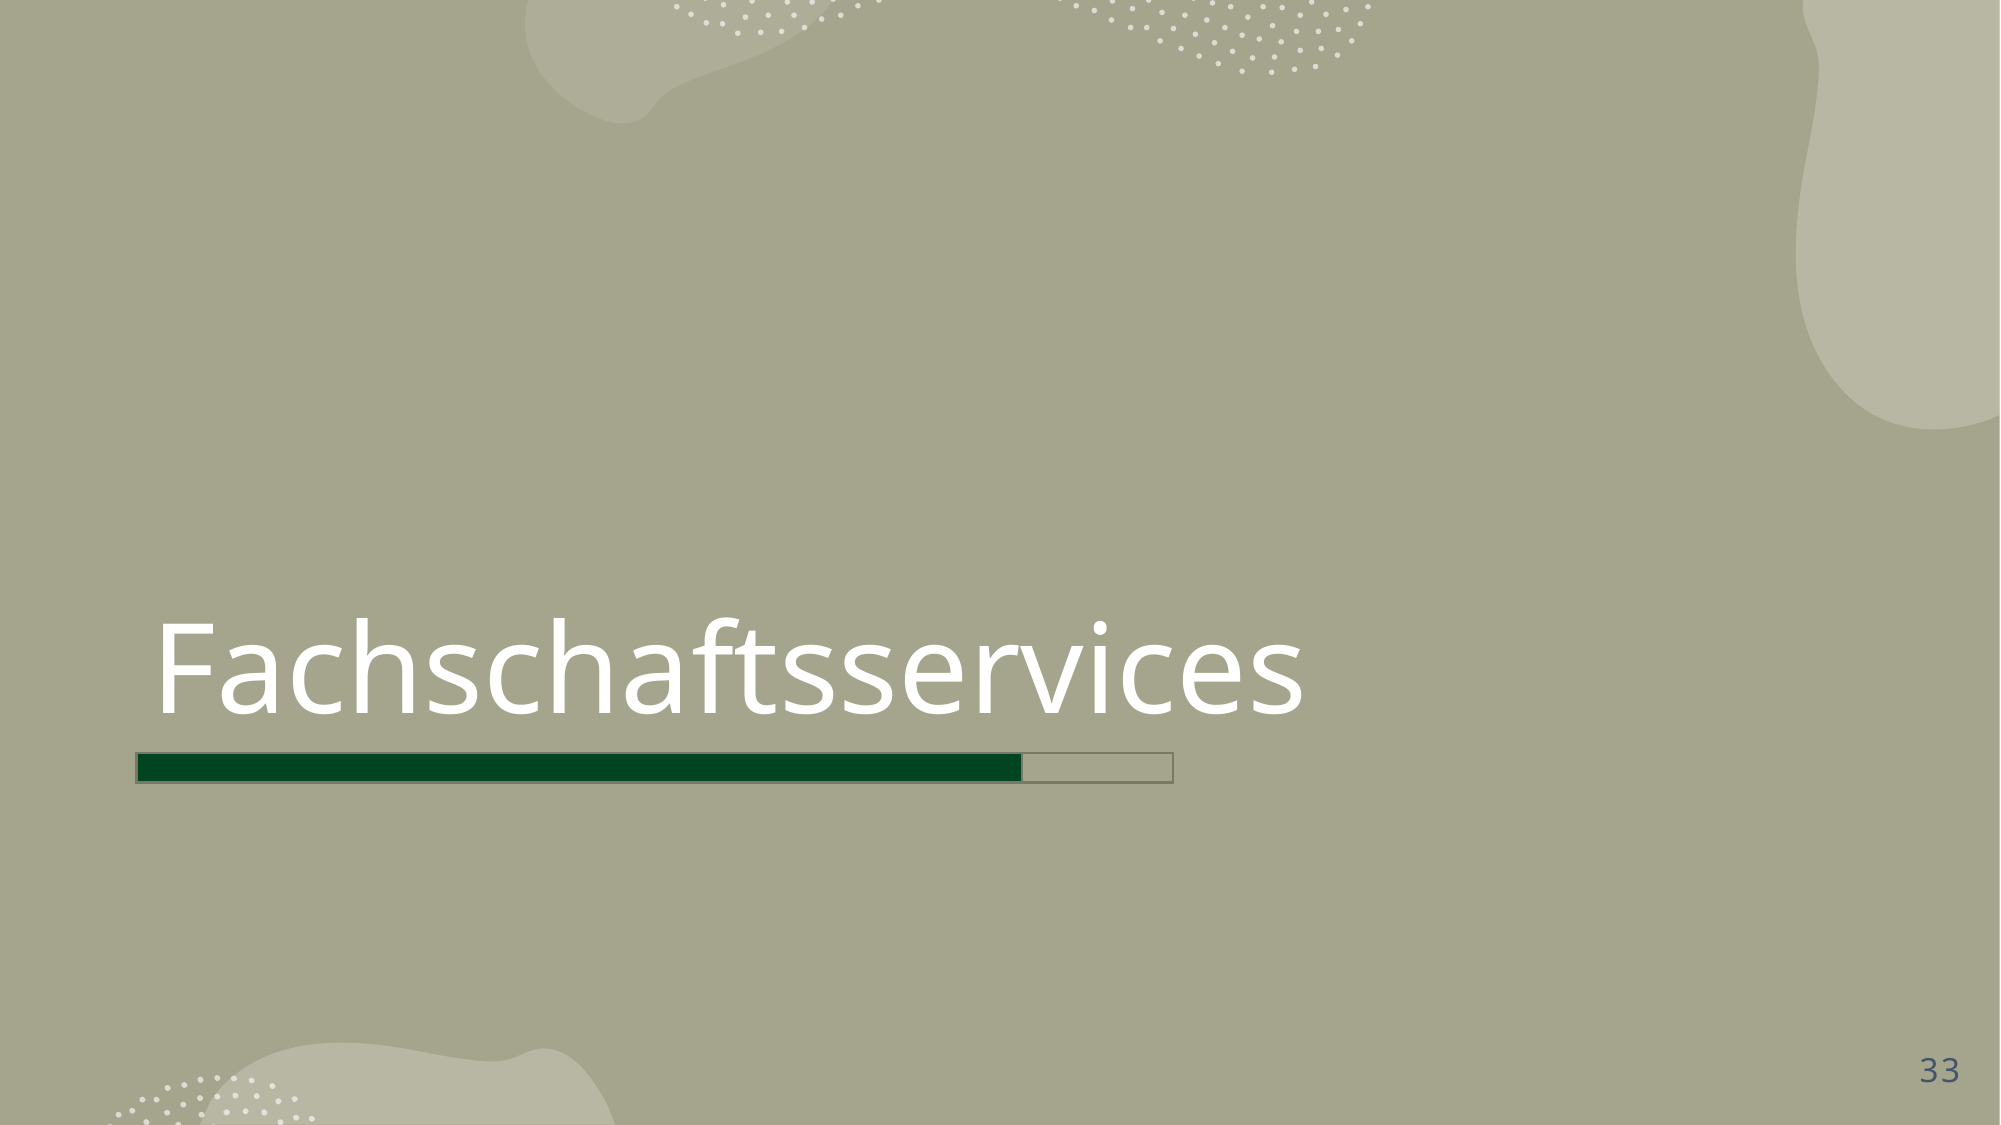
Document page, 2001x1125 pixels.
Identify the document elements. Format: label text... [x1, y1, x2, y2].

title Fachschaftsservices [136, 280, 1862, 749]
text_box [1887, 1019, 1993, 1125]
text_box [136, 753, 1021, 782]
